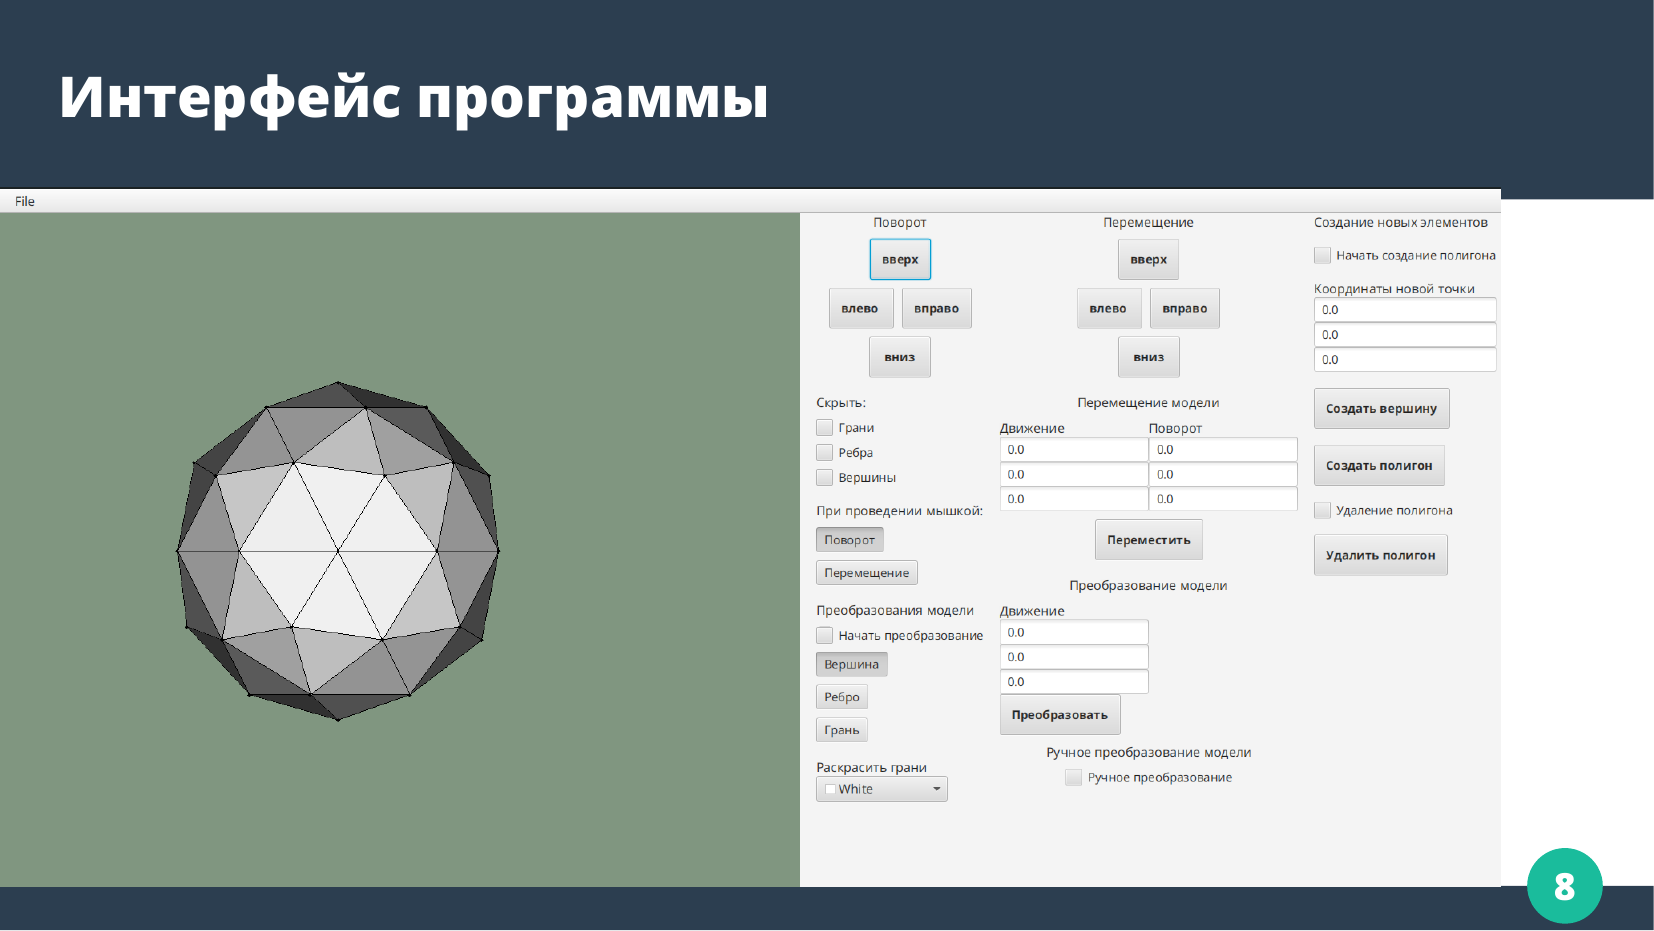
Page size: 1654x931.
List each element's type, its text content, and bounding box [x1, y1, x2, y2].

picture [0, 187, 1501, 887]
title Интерфейс программы [59, 37, 1595, 155]
